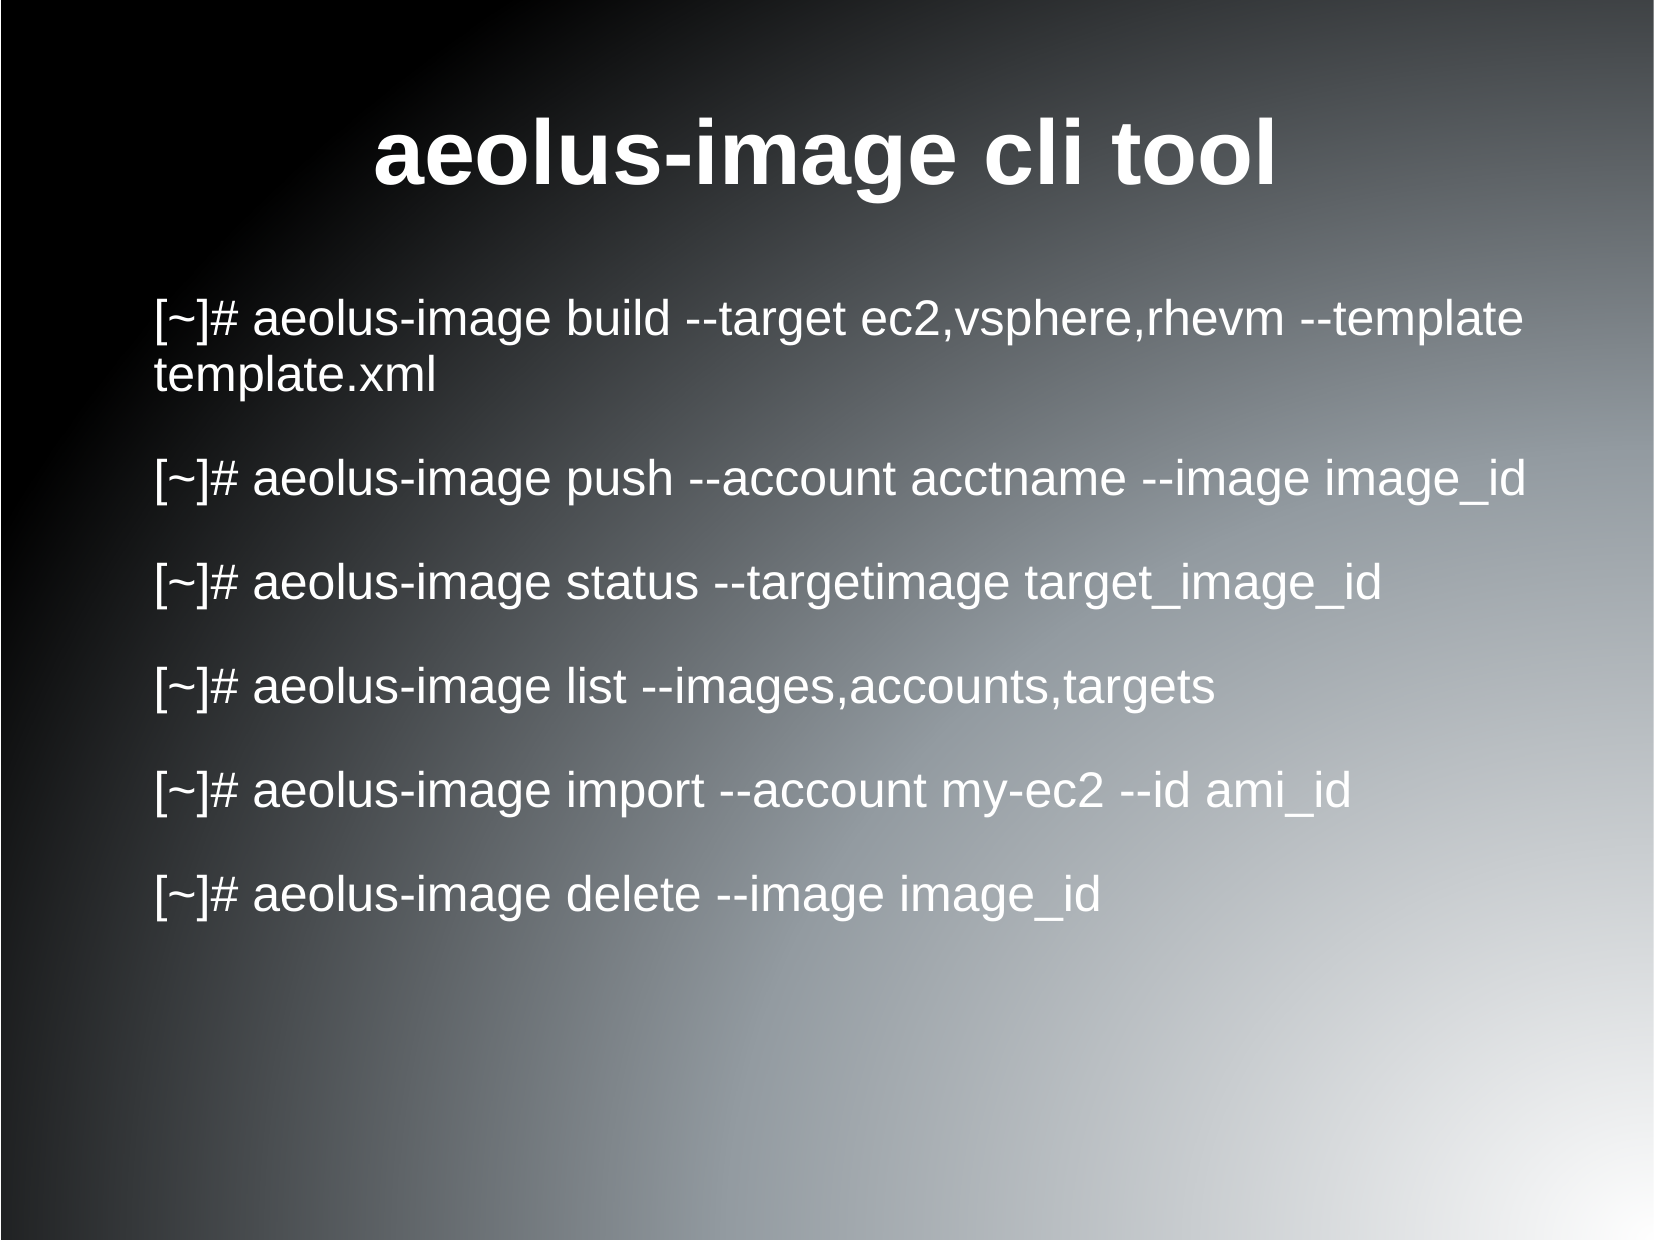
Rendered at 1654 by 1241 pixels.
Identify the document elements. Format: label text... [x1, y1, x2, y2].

title aeolus-image cli tool [82, 49, 1571, 257]
list [~]# aeolus-image build --target ec2,vsphere,rhevm --template template.xml [~]# aeolus-image push --account acctname --image image_id [~]# aeolus-image status --targetimage target_image_id [~]# aeolus-image list --images,accounts,targets [~]# aeolus-image import --account my-ec2 --id ami_id [~]# aeolus-image delete --image image_id [82, 290, 1571, 1187]
picture [1, 0, 1654, 1240]
